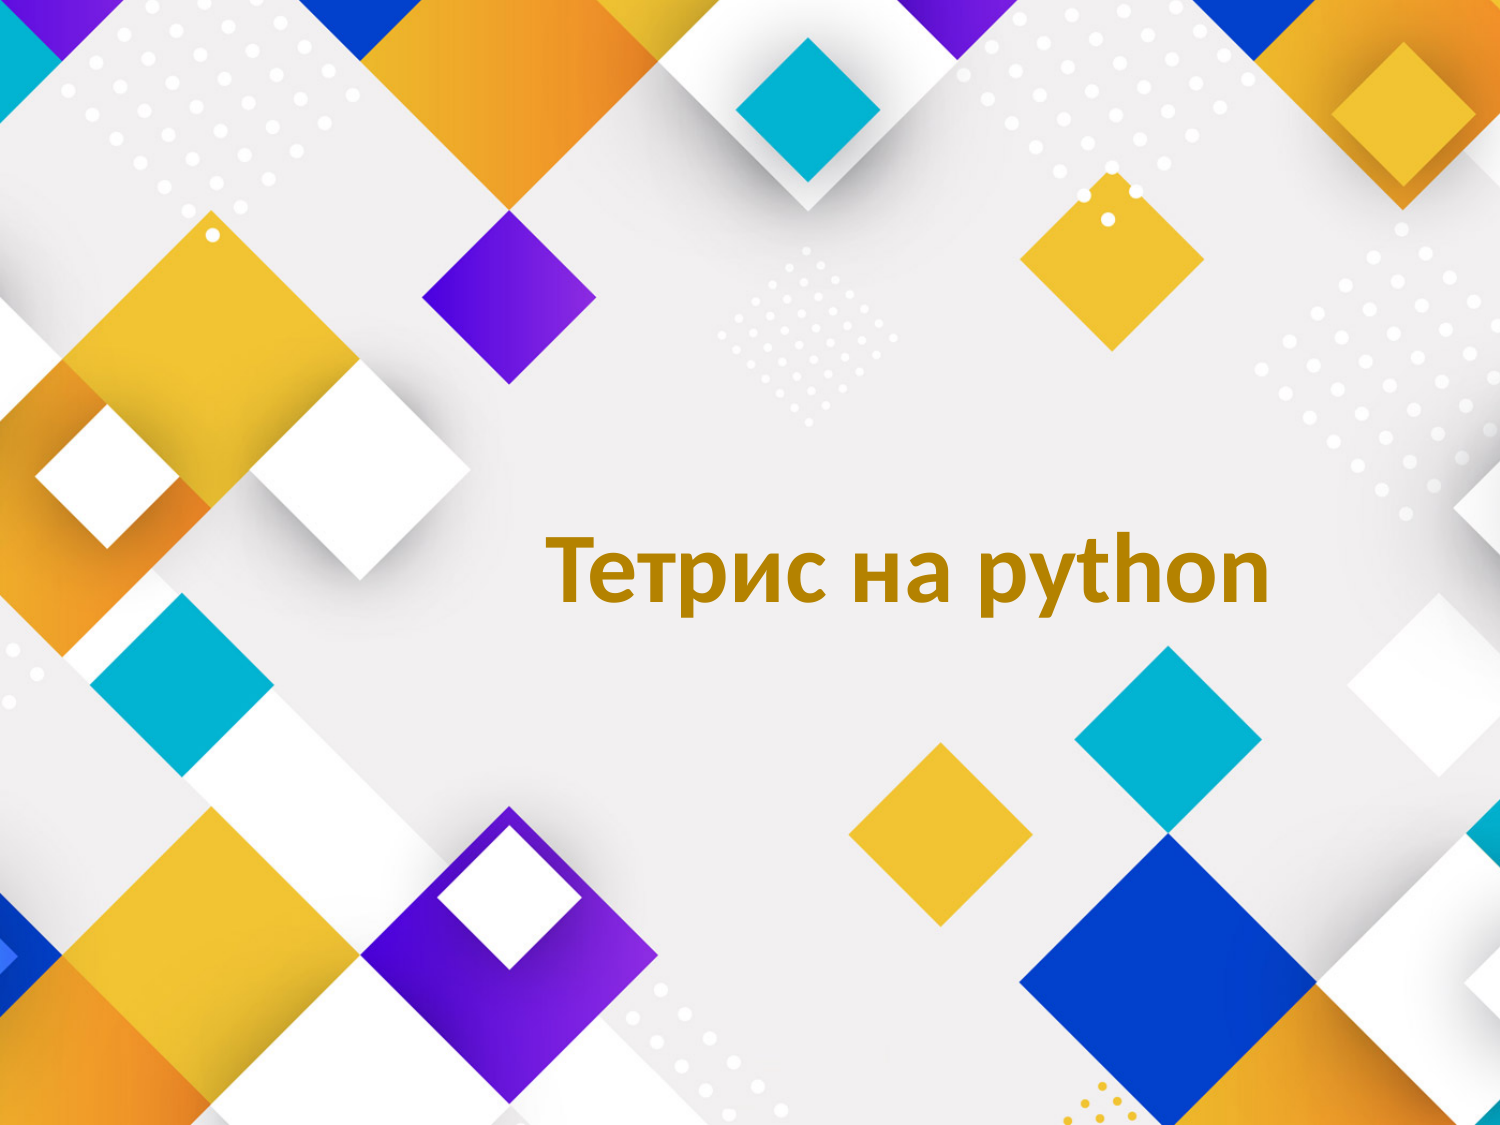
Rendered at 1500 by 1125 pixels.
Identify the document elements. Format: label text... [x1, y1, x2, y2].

title Тетрис на python [431, 468, 1388, 657]
picture [0, 0, 1500, 1125]
